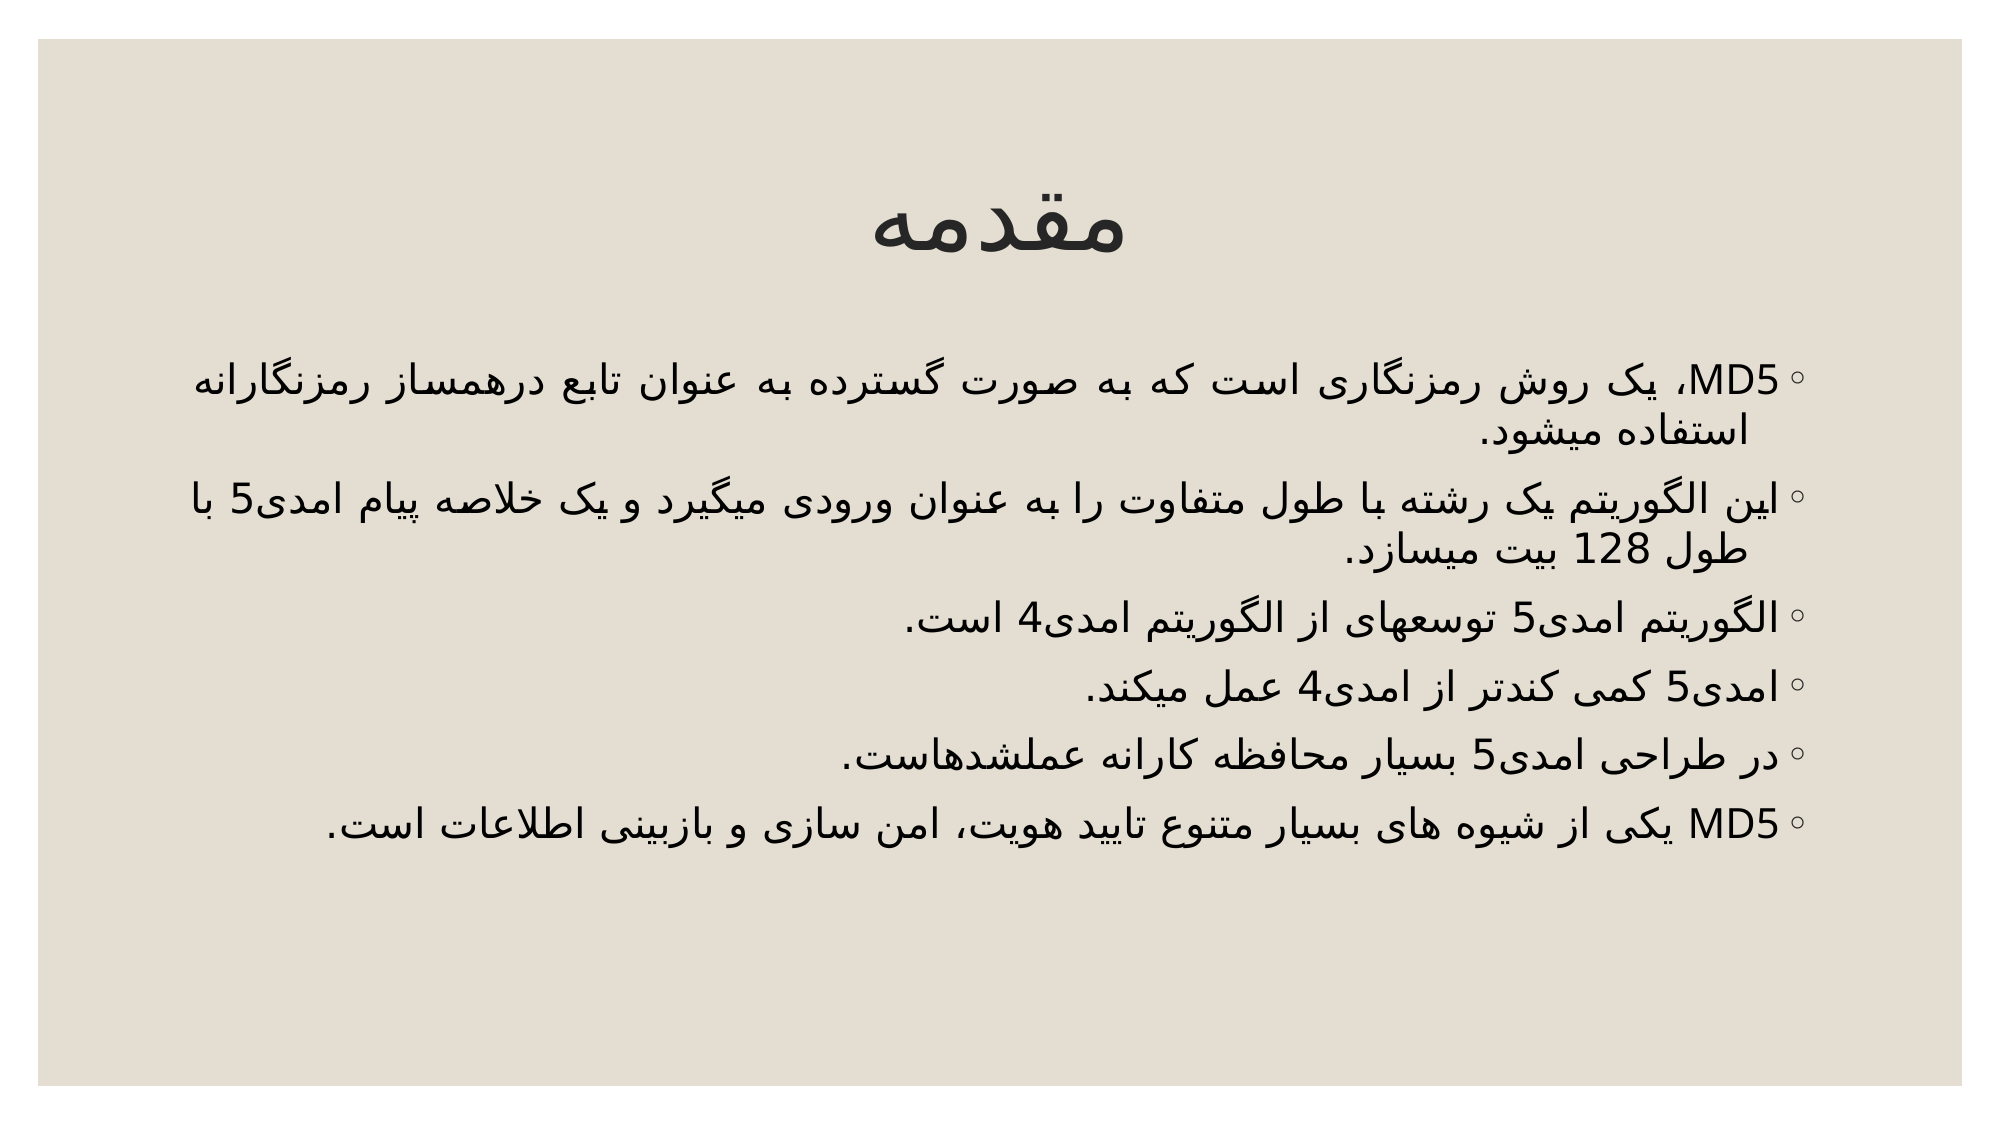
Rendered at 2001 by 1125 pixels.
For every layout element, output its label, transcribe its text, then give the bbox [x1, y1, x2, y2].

list MD5، یک روش رمزنگاری است که به صورت گسترده به عنوان تابع درهم‏ساز رمزنگارانه استفاده می‏شود. این الگوریتم یک رشته با طول متفاوت را به عنوان ورودی می‏گیرد و یک خلاصه پیام ام‏دی5 با طول 128 بیت می‏سازد. الگوریتم ام‏دی5 توسعه‏ای از الگوریتم ام‏دی4 است. ام‏دی5 کمی کندتر از ام‏دی4 عمل می‏کند. در طراحی ام‏دی5 بسیار محافظه کارانه عمل‏شده‏است. MD5 یکی از شیوه های بسیار متنوع تایید هویت، امن سازی و بازبینی اطلاعات است. [174, 345, 1825, 991]
title مقدمه [174, 105, 1825, 331]
